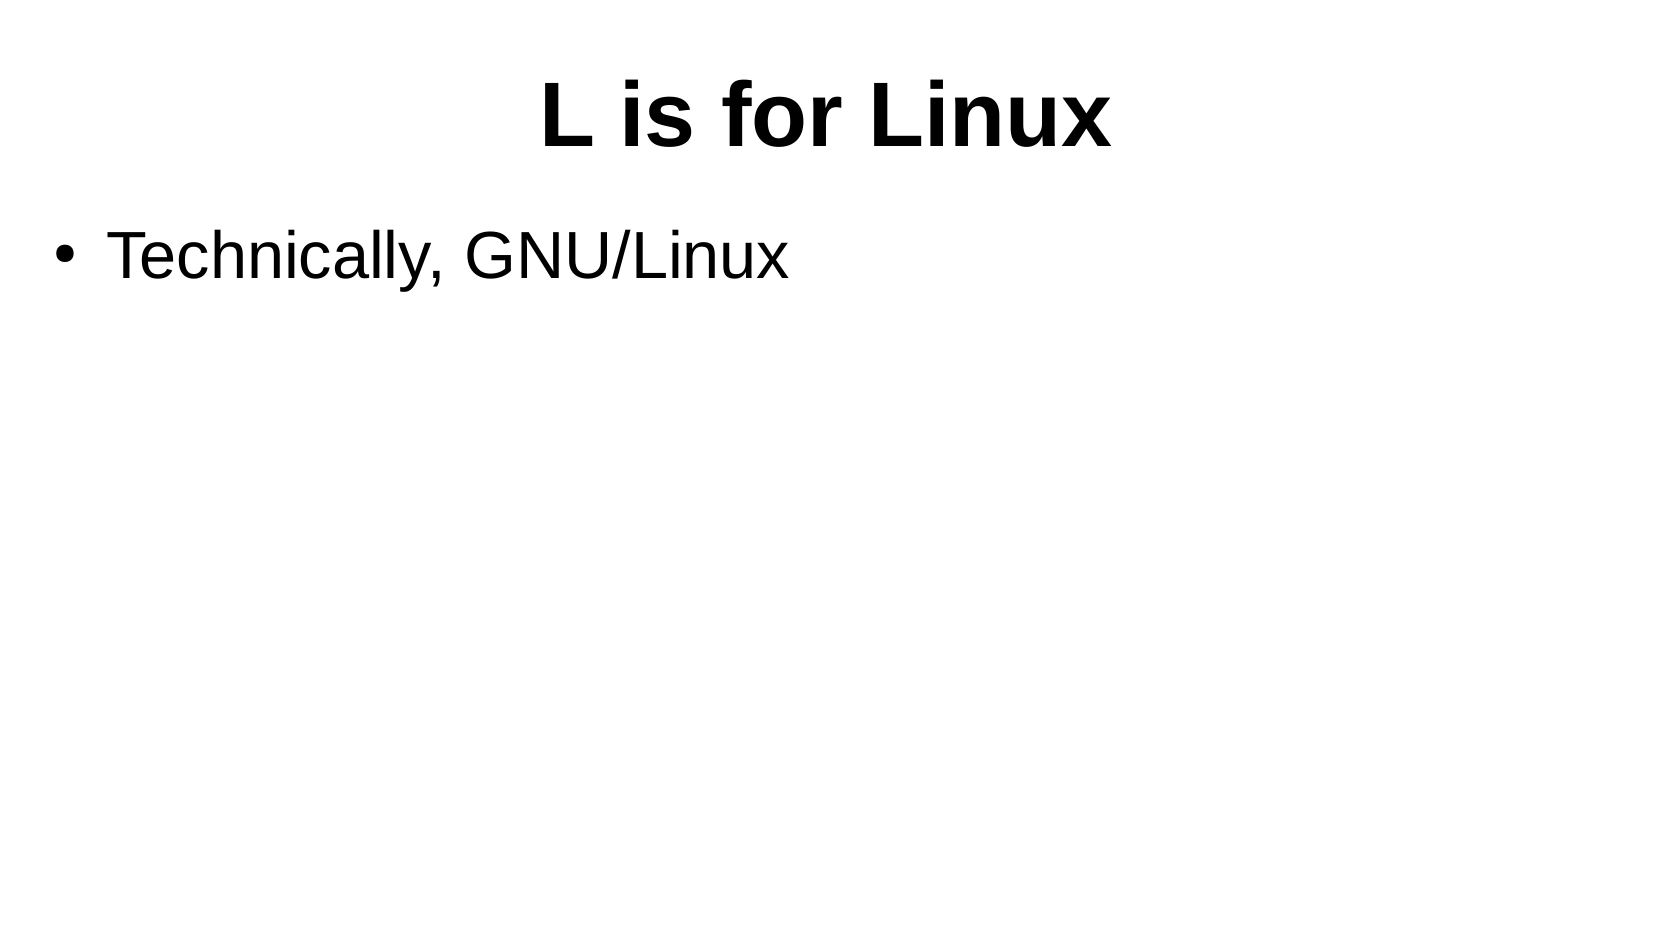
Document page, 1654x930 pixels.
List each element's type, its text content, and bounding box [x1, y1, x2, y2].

title L is for Linux [82, 37, 1571, 193]
list Technically, GNU/Linux [35, 217, 1621, 541]
